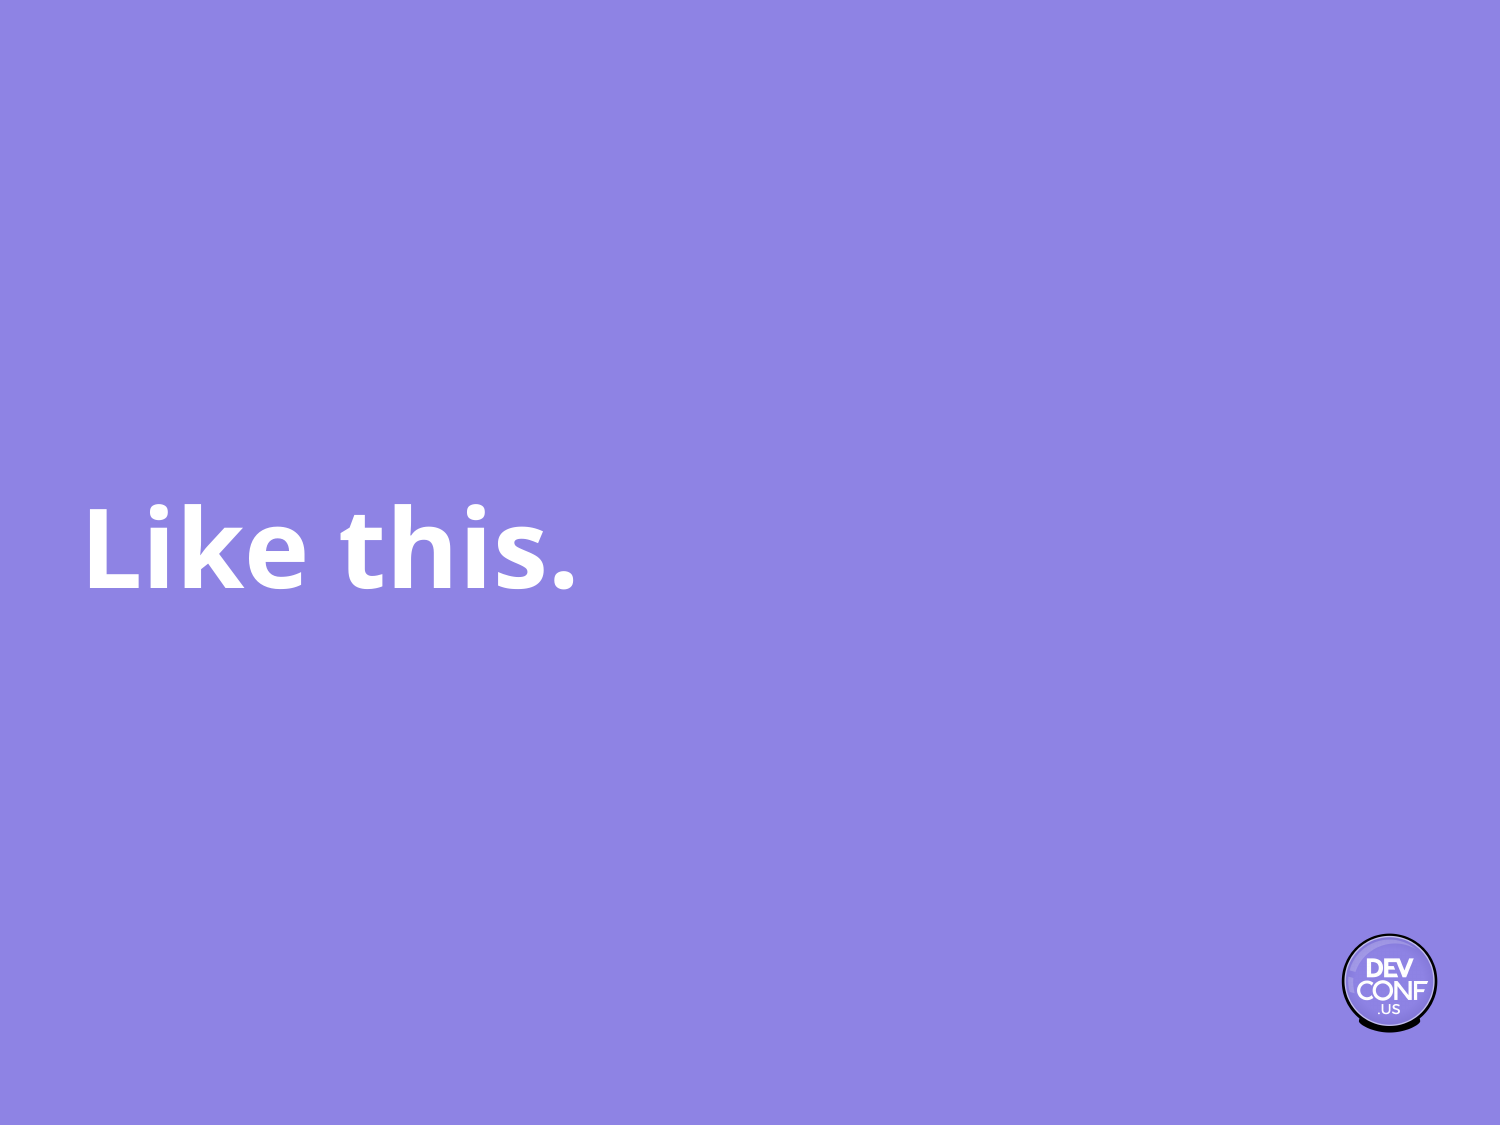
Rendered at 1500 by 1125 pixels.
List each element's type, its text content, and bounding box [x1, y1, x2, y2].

picture [1335, 928, 1444, 1037]
title Like this. [80, 98, 1125, 994]
